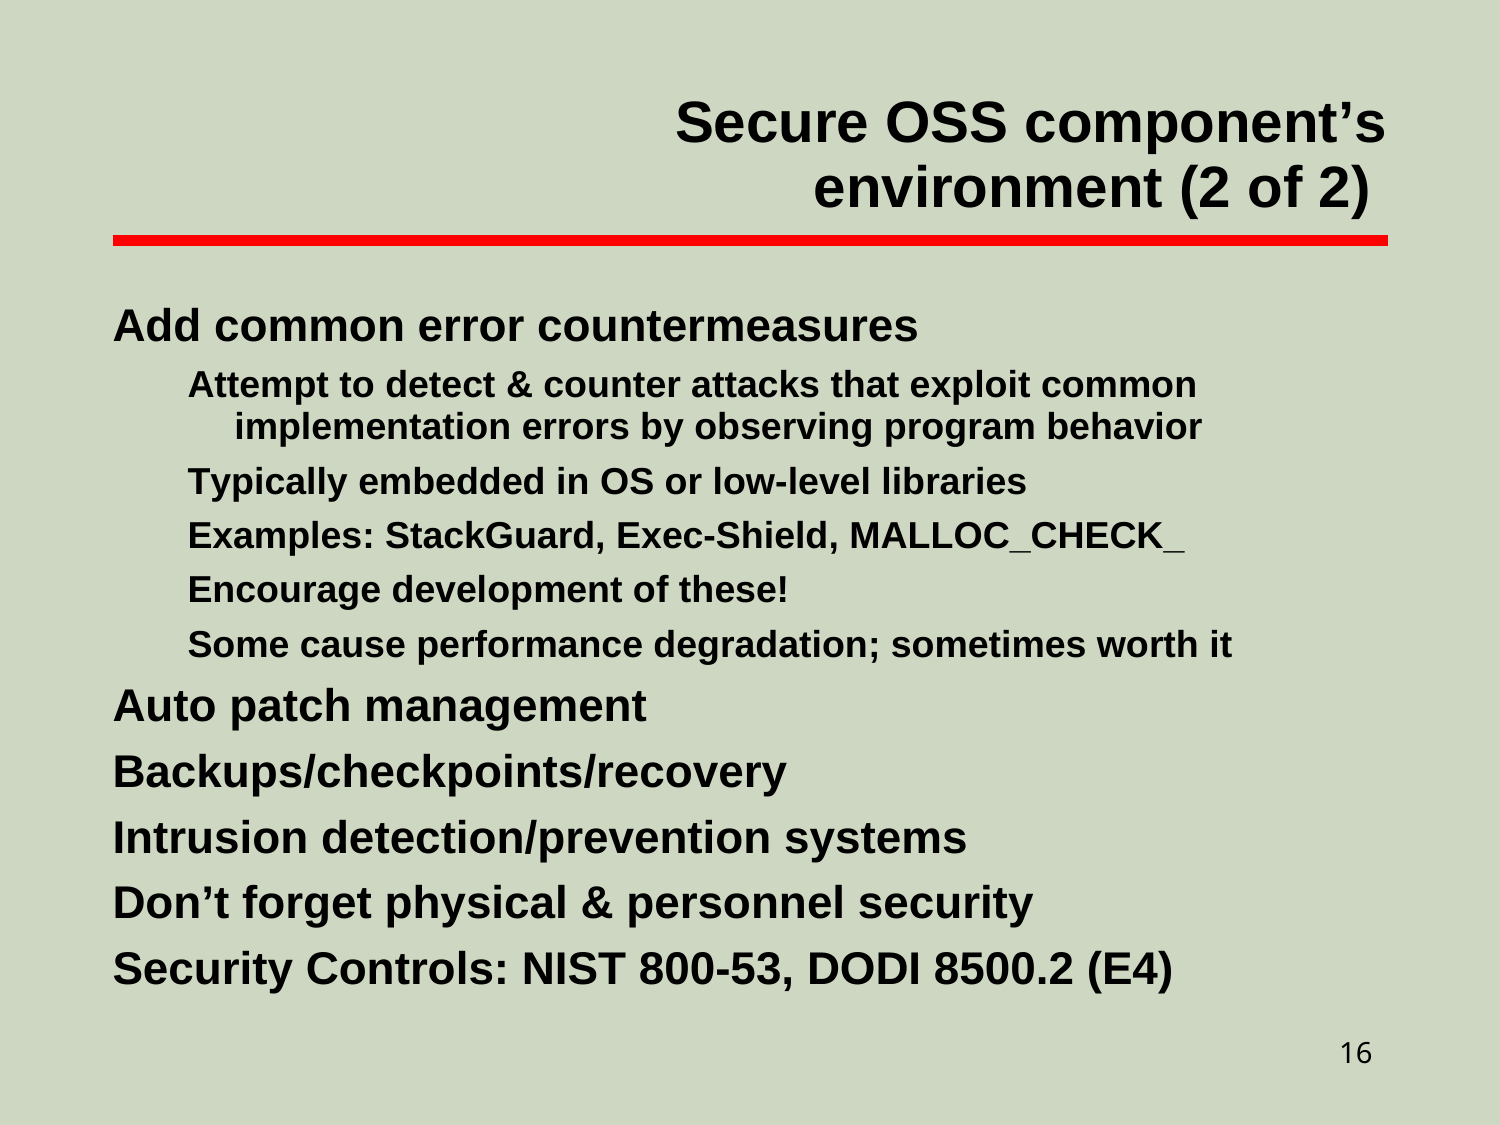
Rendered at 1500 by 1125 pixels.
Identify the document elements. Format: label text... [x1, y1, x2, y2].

list Add common error countermeasures Attempt to detect & counter attacks that exploit common implementation errors by observing program behavior Typically embedded in OS or low-level libraries Examples: StackGuard, Exec-Shield, MALLOC_CHECK_ Encourage development of these! Some cause performance degradation; sometimes worth it Auto patch management Backups/checkpoints/recovery Intrusion detection/prevention systems Don’t forget physical & personnel security Security Controls: NIST 800-53, DODI 8500.2 (E4) [112, 299, 1388, 1084]
title Secure OSS component’s environment (2 of 2) [337, 89, 1388, 220]
